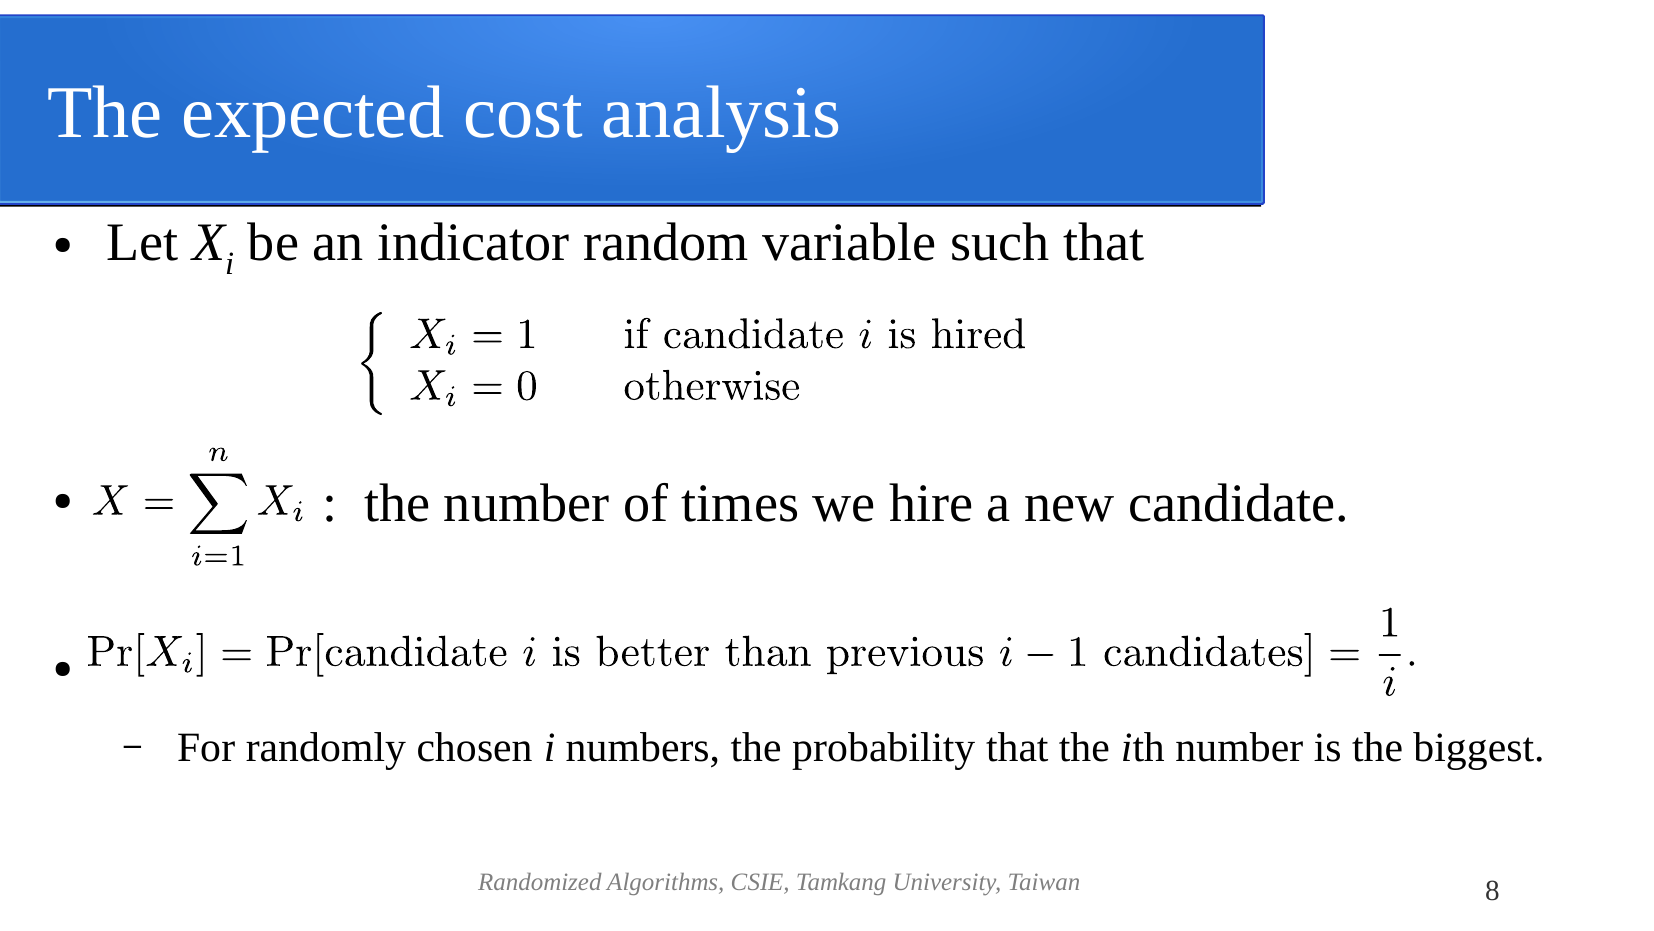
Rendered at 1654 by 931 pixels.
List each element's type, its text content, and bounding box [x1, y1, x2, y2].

title The expected cost analysis [47, 35, 1199, 189]
list Let Xi be an indicator random variable such that : the number of times we hire a new candidate. For randomly chosen i numbers, the probability that the ith number is the biggest. [35, 212, 1583, 863]
picture [353, 310, 1027, 417]
picture [86, 607, 1415, 697]
picture [91, 447, 303, 566]
